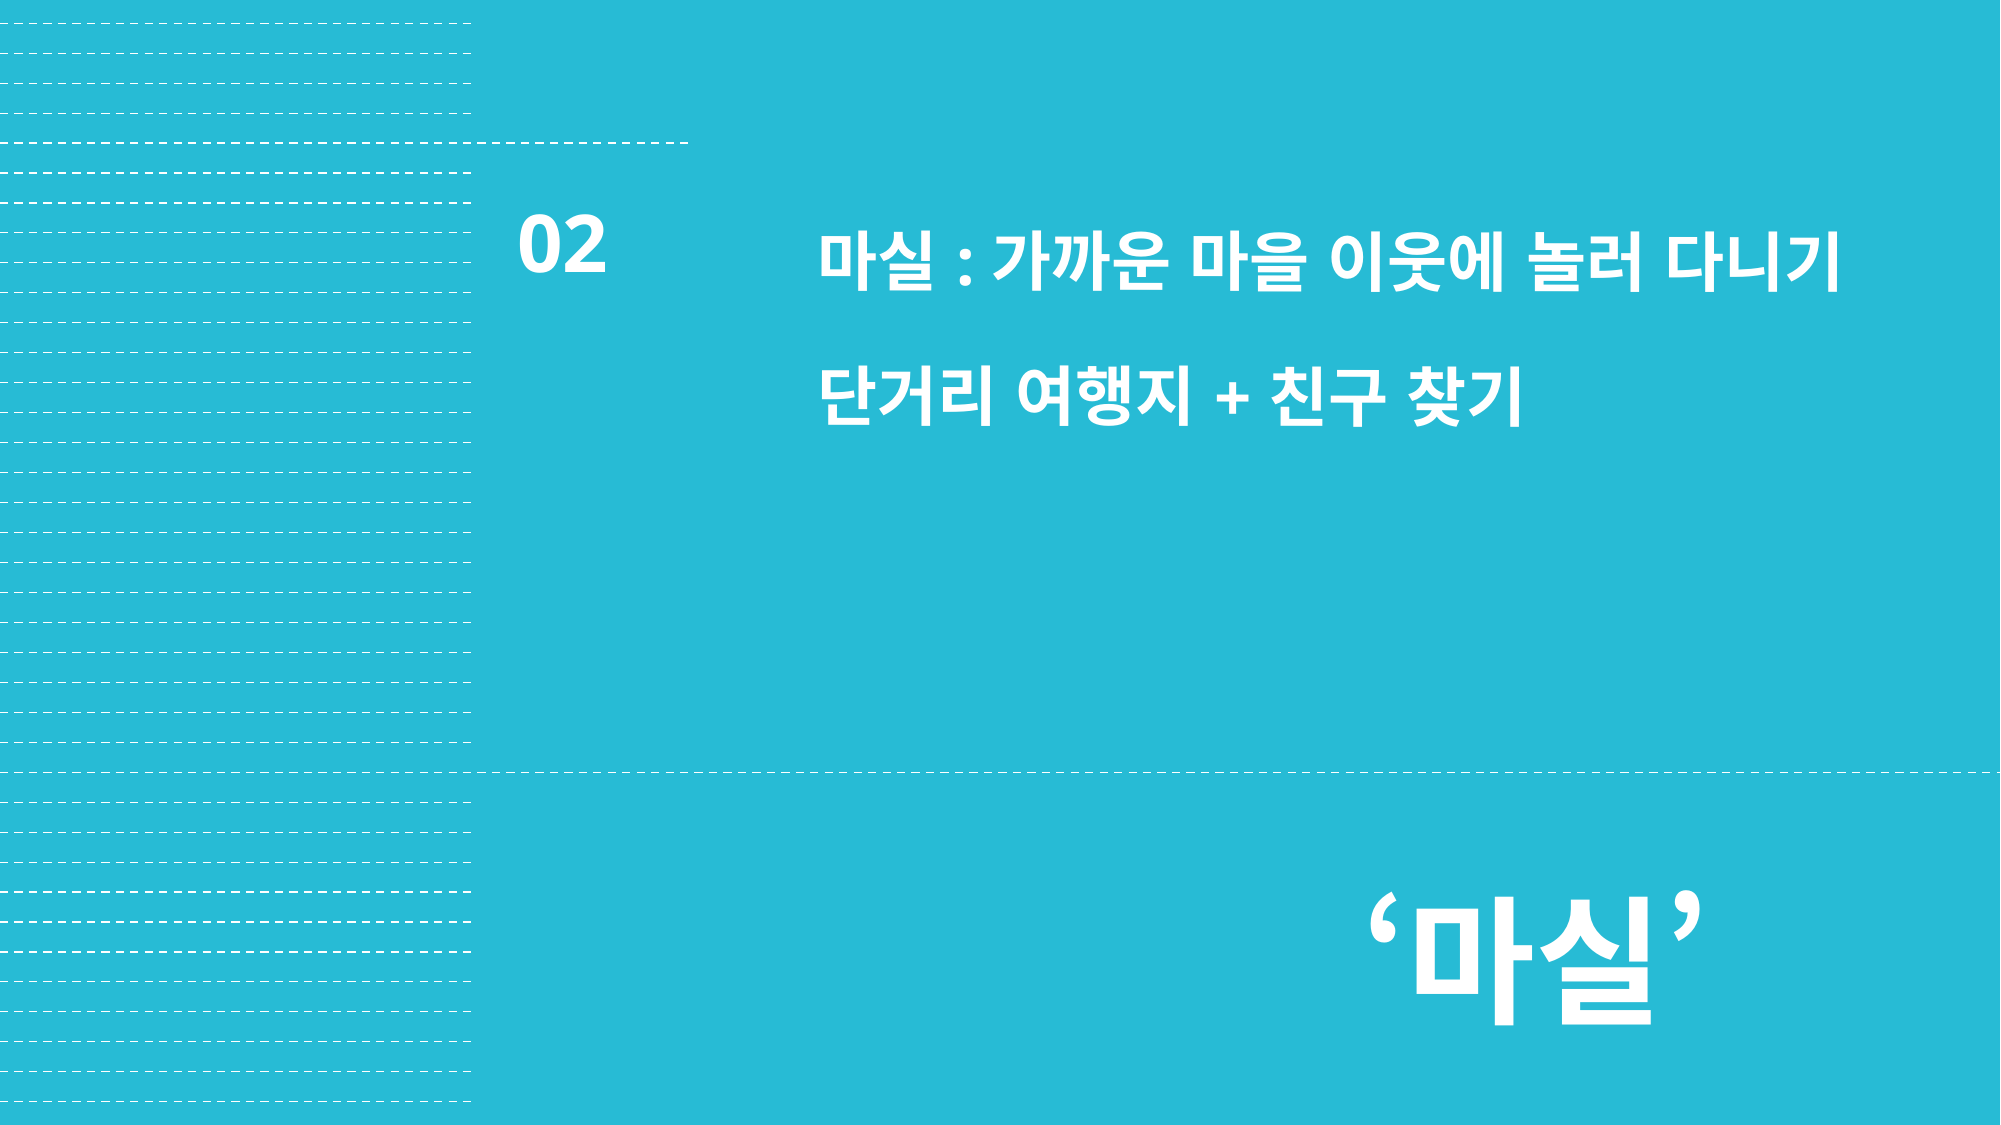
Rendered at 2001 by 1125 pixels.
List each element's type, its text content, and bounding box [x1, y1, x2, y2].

text_box 02 [502, 128, 689, 308]
text_box ‘마실’ [1347, 766, 1724, 1069]
text_box 마실 : 가까운 마을 이웃에 놀러 다니기 단거리 여행지 + 친구 찾기 [802, 165, 1860, 453]
